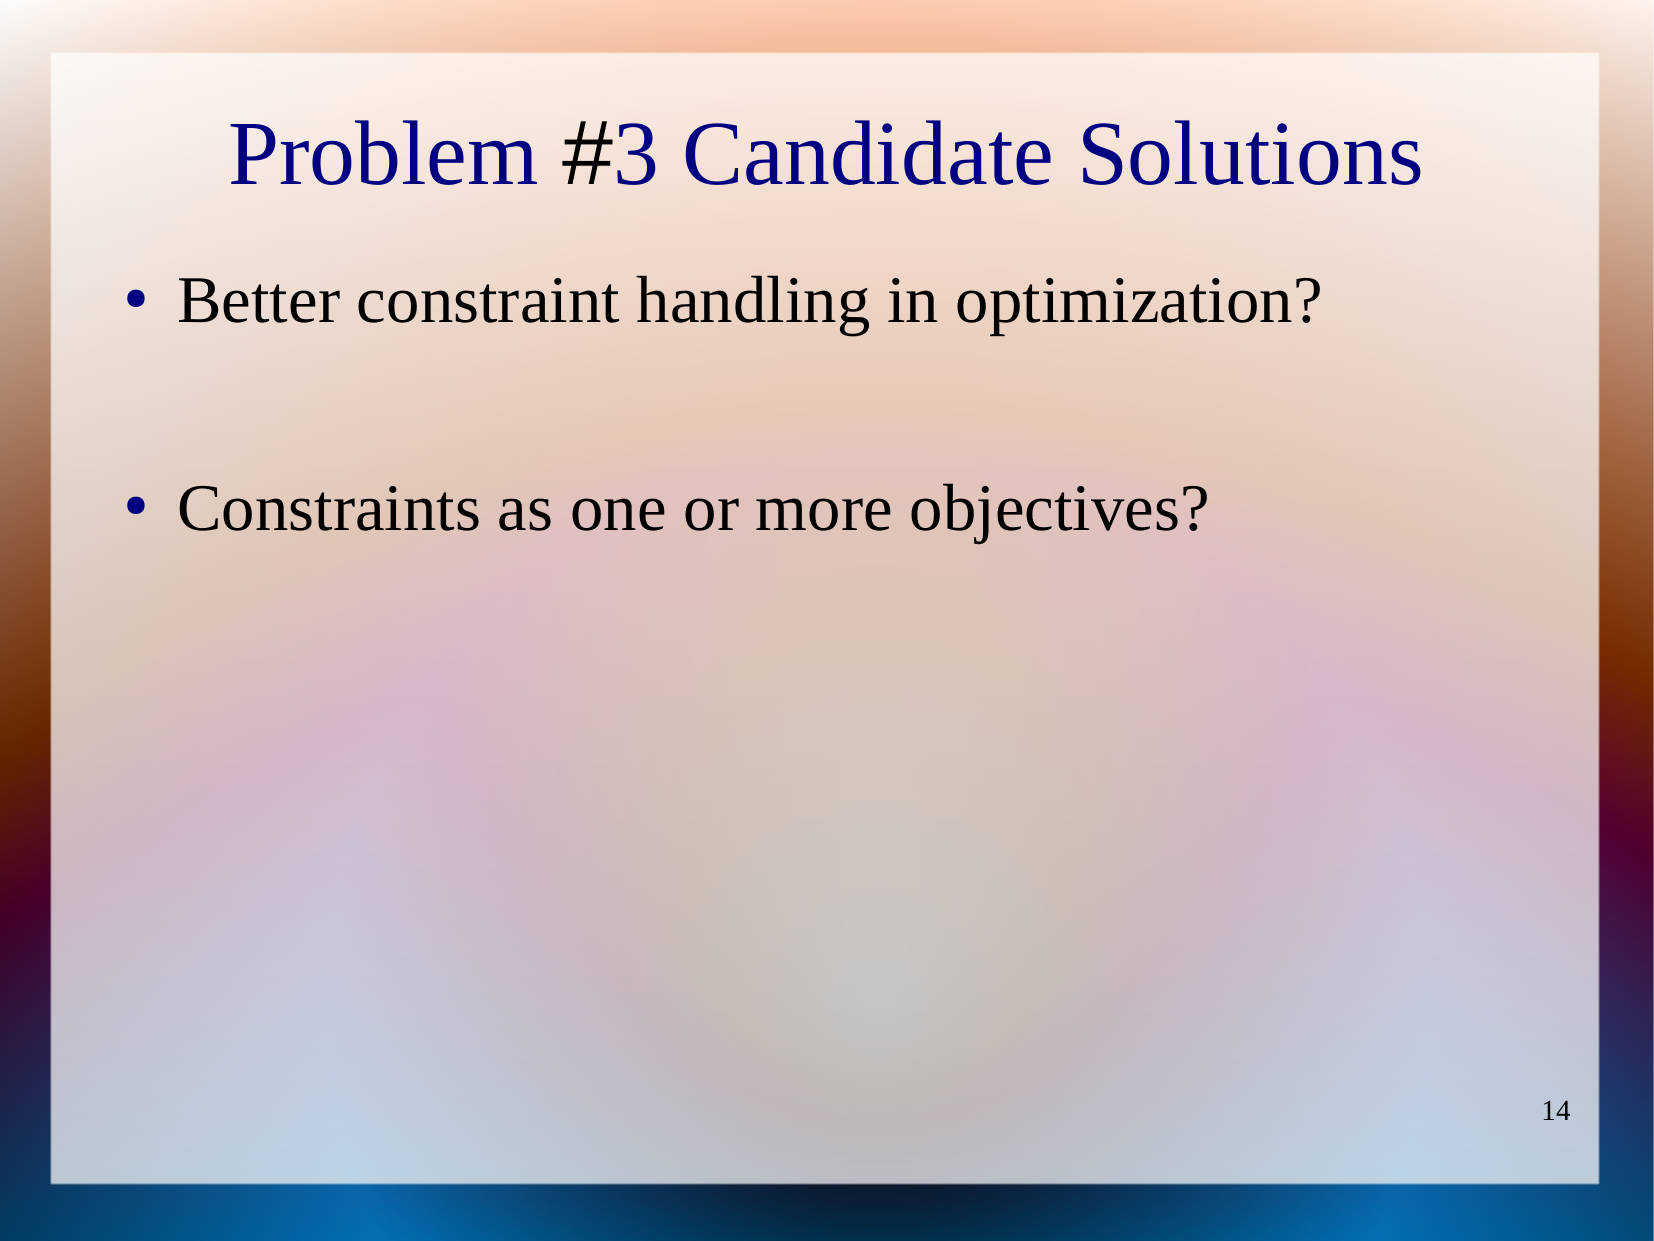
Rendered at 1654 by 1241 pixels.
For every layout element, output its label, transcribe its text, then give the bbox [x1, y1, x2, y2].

title Problem #3 Candidate Solutions [82, 49, 1571, 257]
list Better constraint handling in optimization? Constraints as one or more objectives? [106, 263, 1595, 1241]
picture [0, 0, 1654, 1241]
